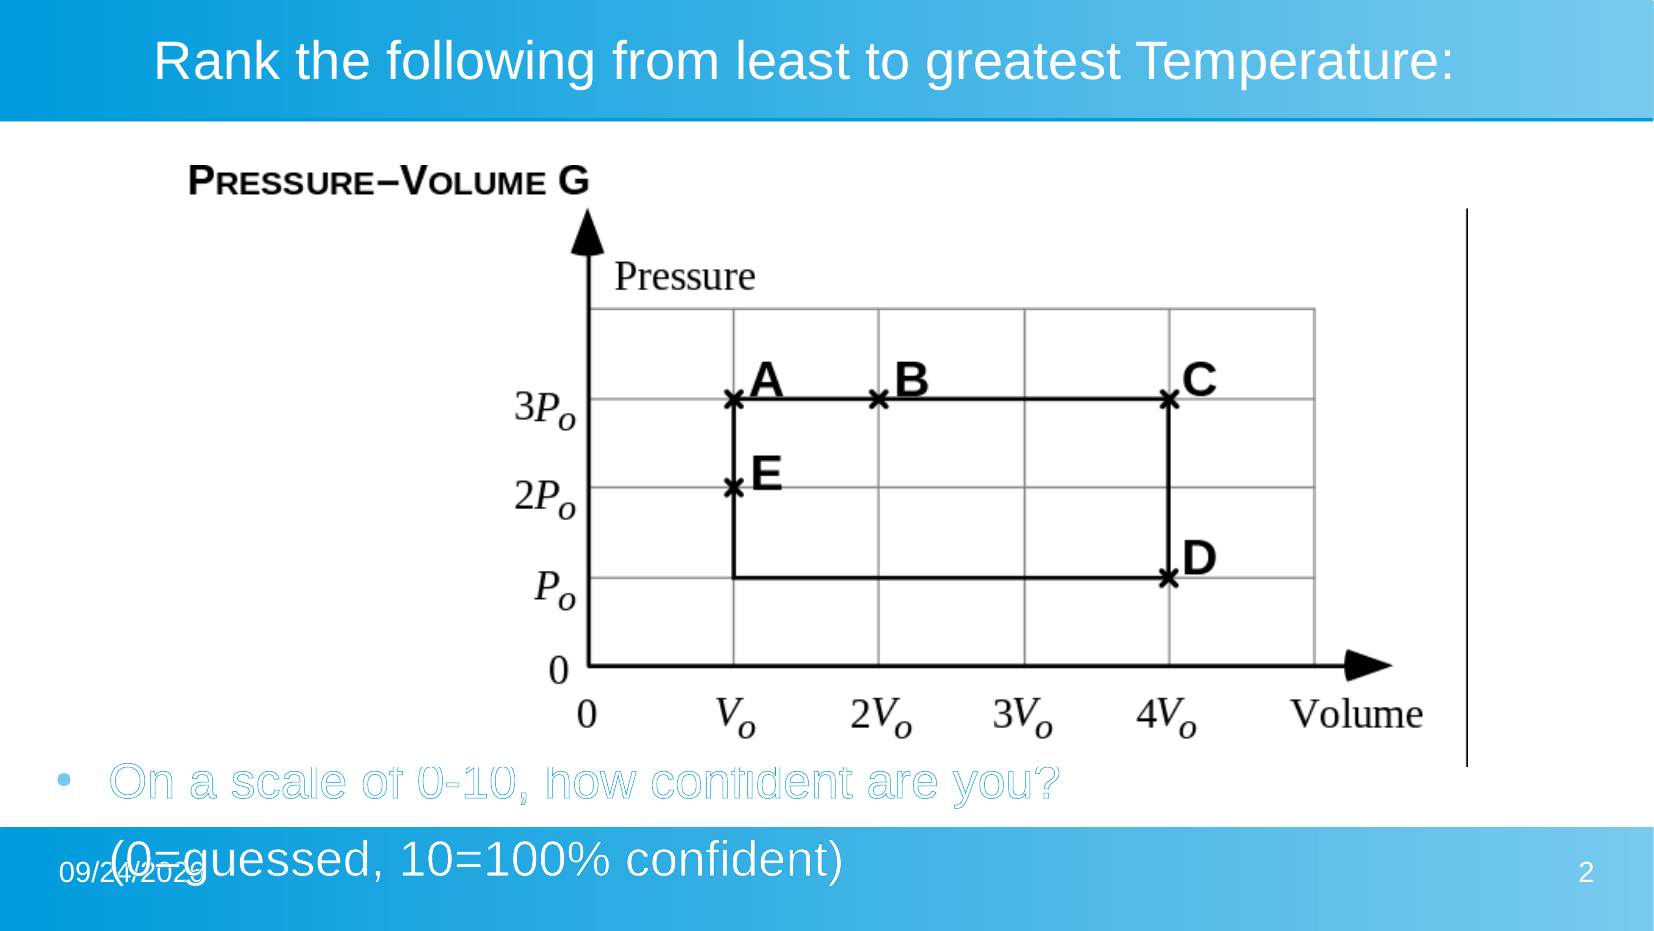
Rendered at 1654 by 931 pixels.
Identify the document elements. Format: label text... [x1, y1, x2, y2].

picture [189, 165, 1468, 767]
list On a scale of 0-10, how confident are you? (0=guessed, 10=100% confident) [37, 675, 1573, 931]
title Rank the following from least to greatest Temperature: [37, 0, 1573, 122]
